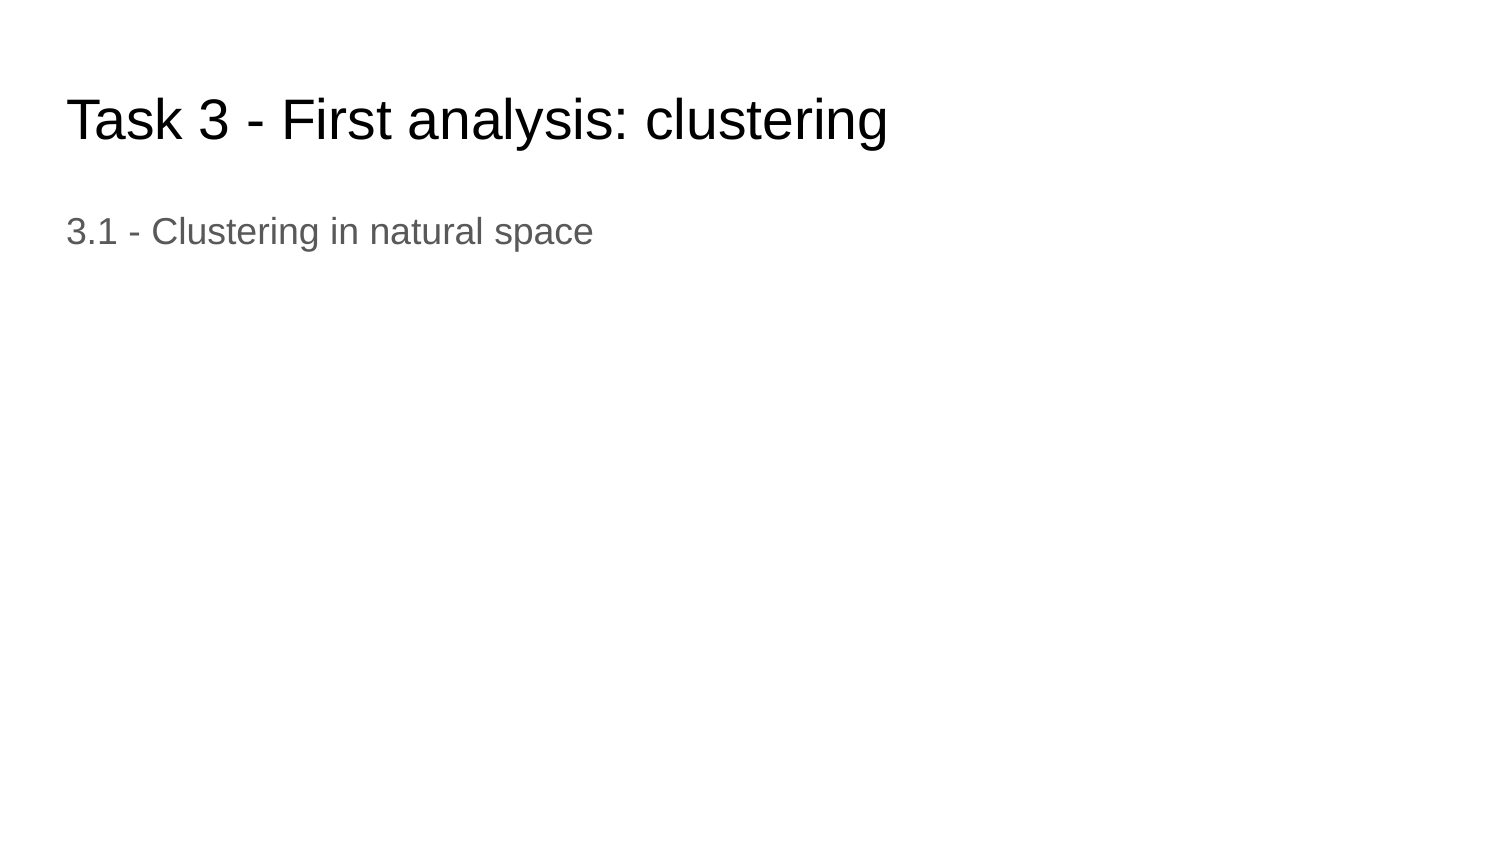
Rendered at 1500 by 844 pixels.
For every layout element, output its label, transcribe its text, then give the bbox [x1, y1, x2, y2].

title Task 3 - First analysis: clustering [51, 72, 1449, 167]
list 3.1 - Clustering in natural space [51, 189, 1449, 750]
